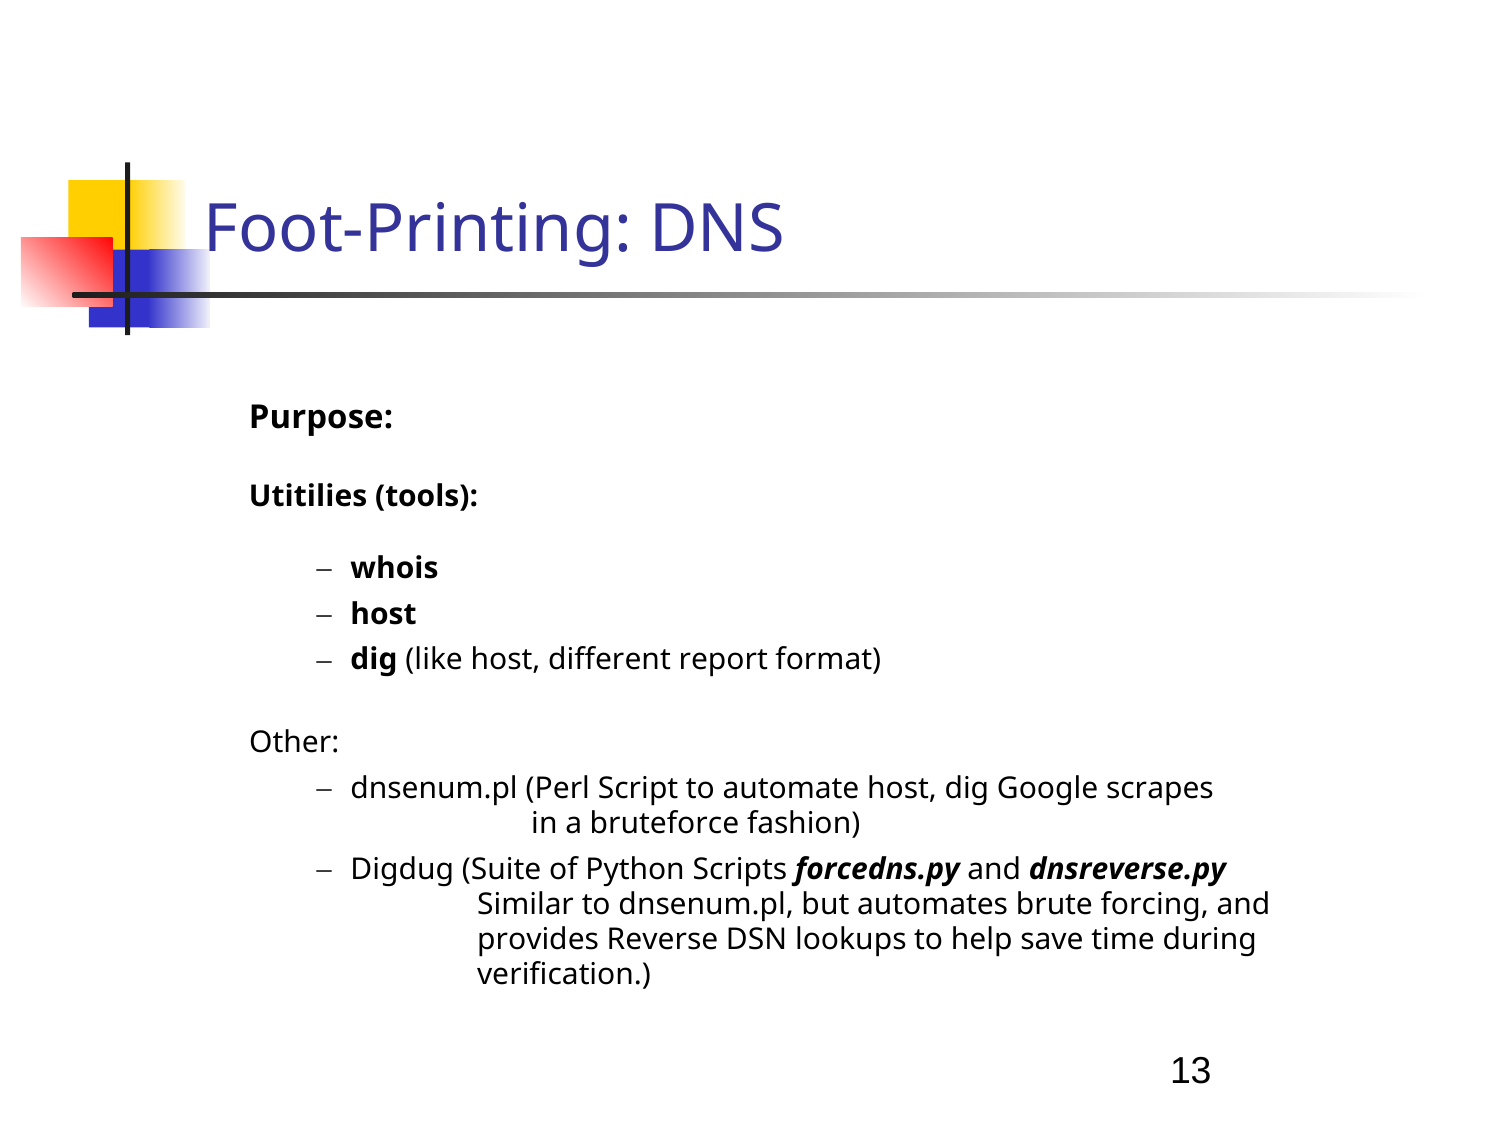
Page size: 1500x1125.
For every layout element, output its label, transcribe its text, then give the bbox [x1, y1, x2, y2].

list Purpose: Utitilies (tools): whois host dig (like host, different report format) Other: dnsenum.pl (Perl Script to automate host, dig Google scrapes in a bruteforce fashion) Digdug (Suite of Python Scripts forcedns.py and dnsreverse.py Similar to dnsenum.pl, but automates brute forcing, and provides Reverse DSN lookups to help save time during verification.) [193, 331, 1469, 1007]
title Foot-Printing: DNS [188, 35, 1468, 276]
